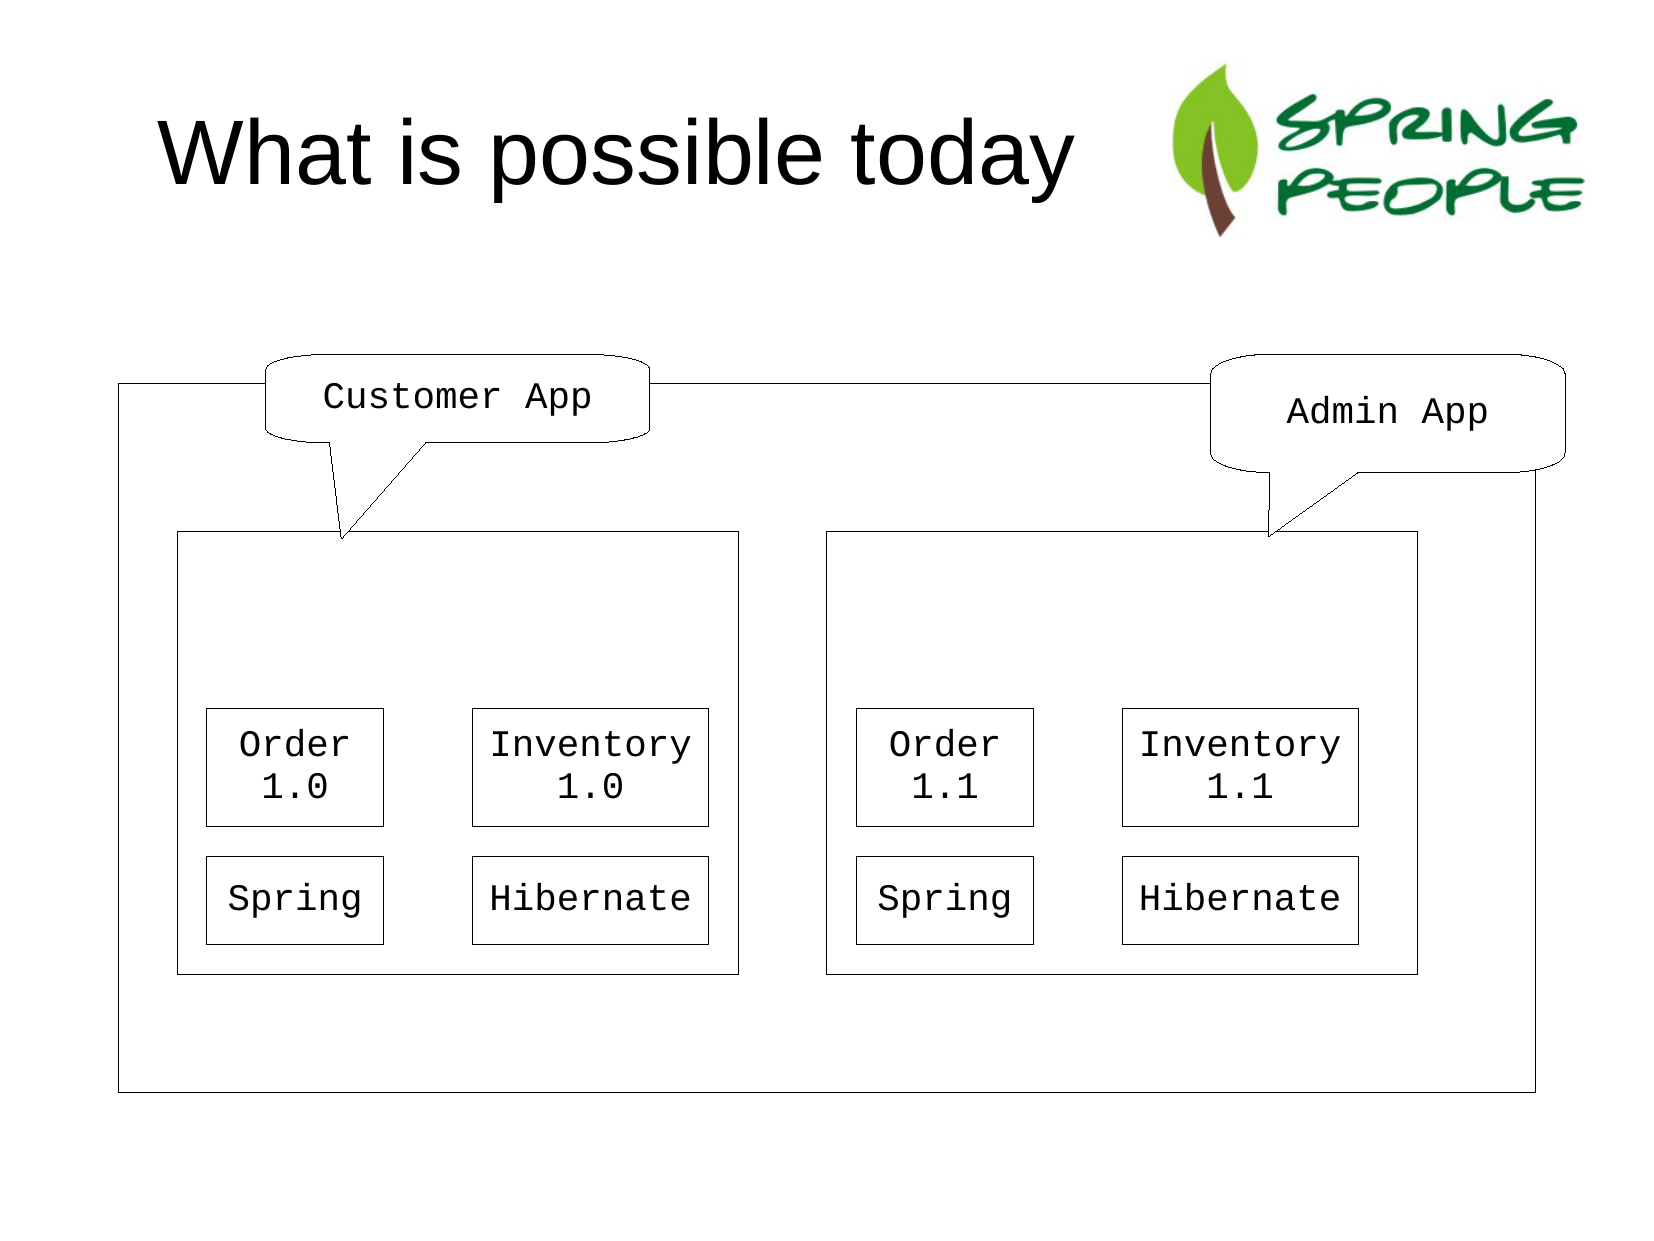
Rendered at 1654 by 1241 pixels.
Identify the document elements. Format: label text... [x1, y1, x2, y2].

text_box Order 1.0 [206, 708, 384, 827]
text_box [118, 383, 1536, 1093]
text_box Customer App [265, 354, 650, 539]
text_box Hibernate [1122, 856, 1359, 945]
text_box Order 1.1 [856, 708, 1034, 827]
text_box Admin App [1210, 354, 1566, 537]
text_box Spring [206, 856, 384, 945]
text_box Spring [856, 856, 1034, 945]
text_box Inventory 1.1 [1122, 708, 1359, 827]
title What is possible today [82, 49, 1152, 257]
text_box Hibernate [472, 856, 709, 945]
picture [1171, 60, 1585, 238]
text_box Inventory 1.0 [472, 708, 709, 827]
